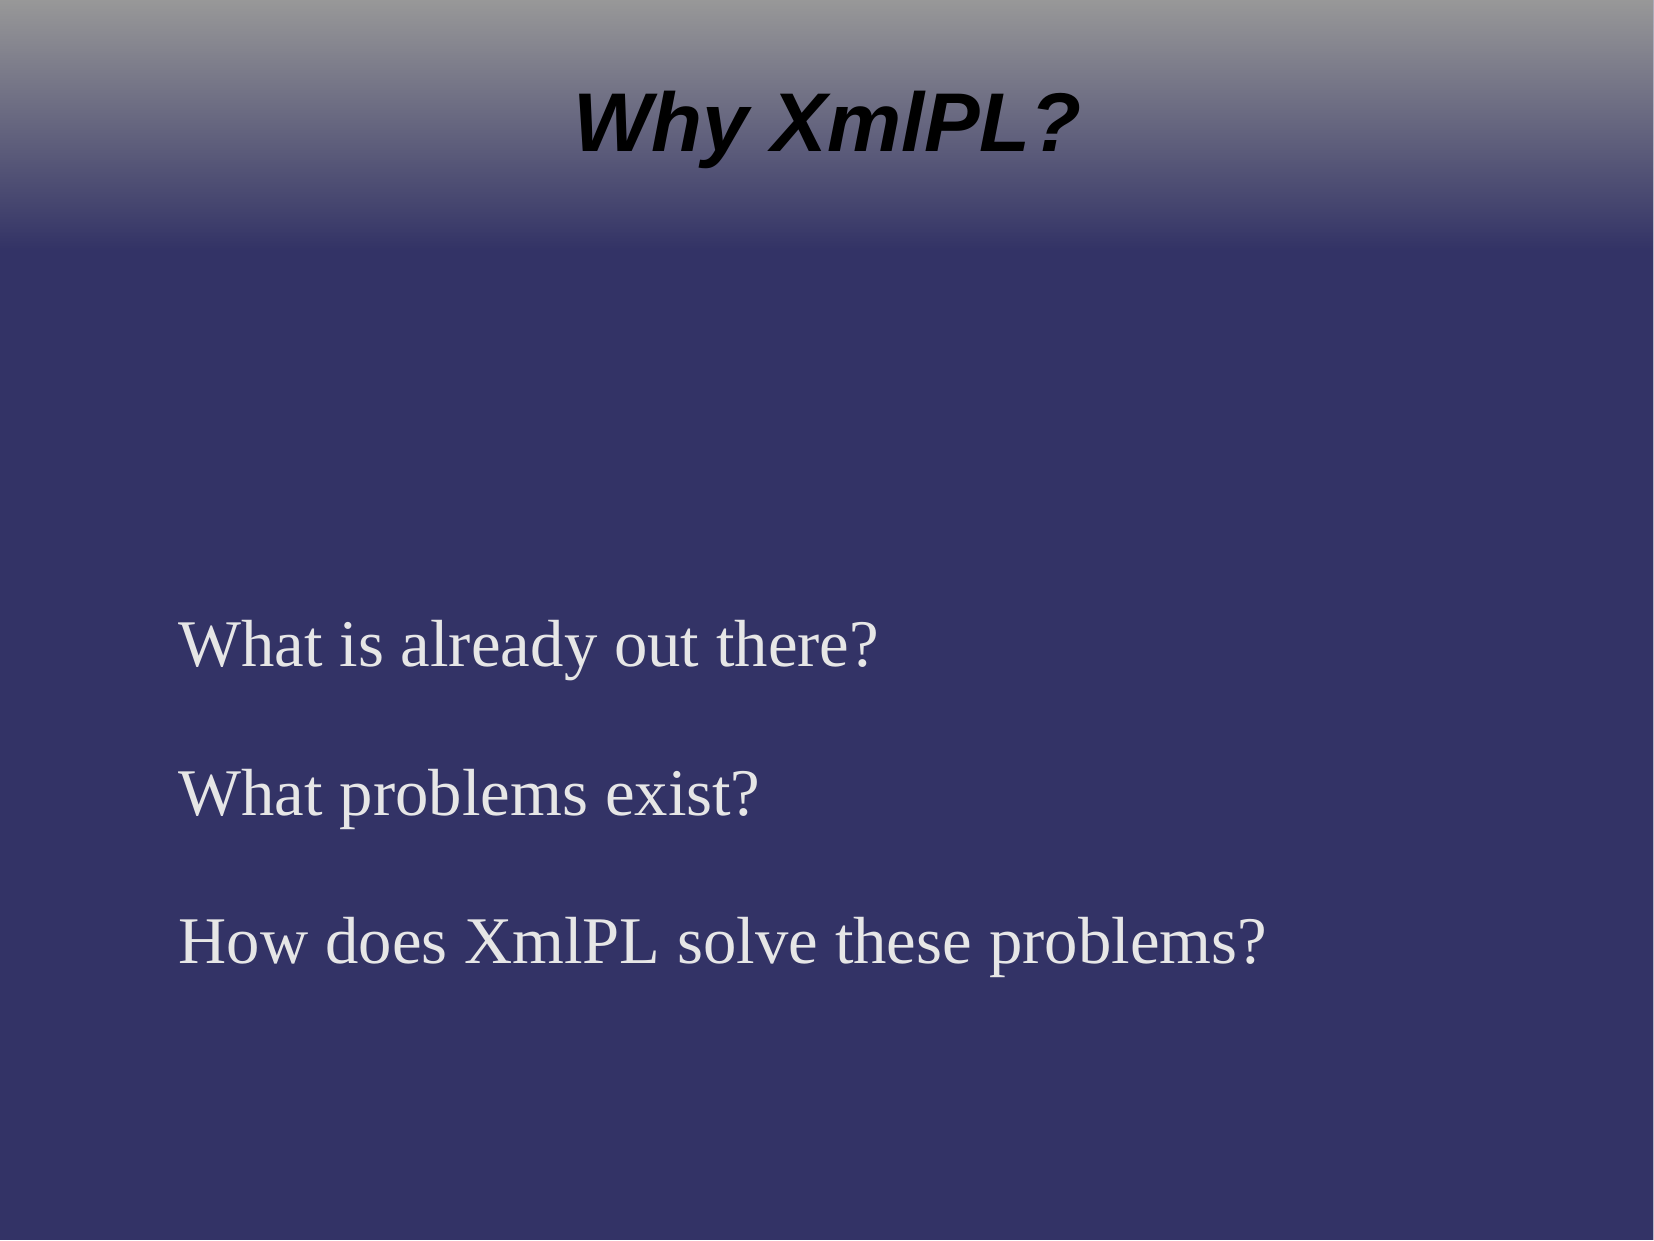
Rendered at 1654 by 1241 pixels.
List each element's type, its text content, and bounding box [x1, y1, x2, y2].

subtitle What is already out there? What problems exist? How does XmlPL solve these problems? [178, 364, 1570, 1147]
title Why XmlPL? [121, 19, 1534, 227]
